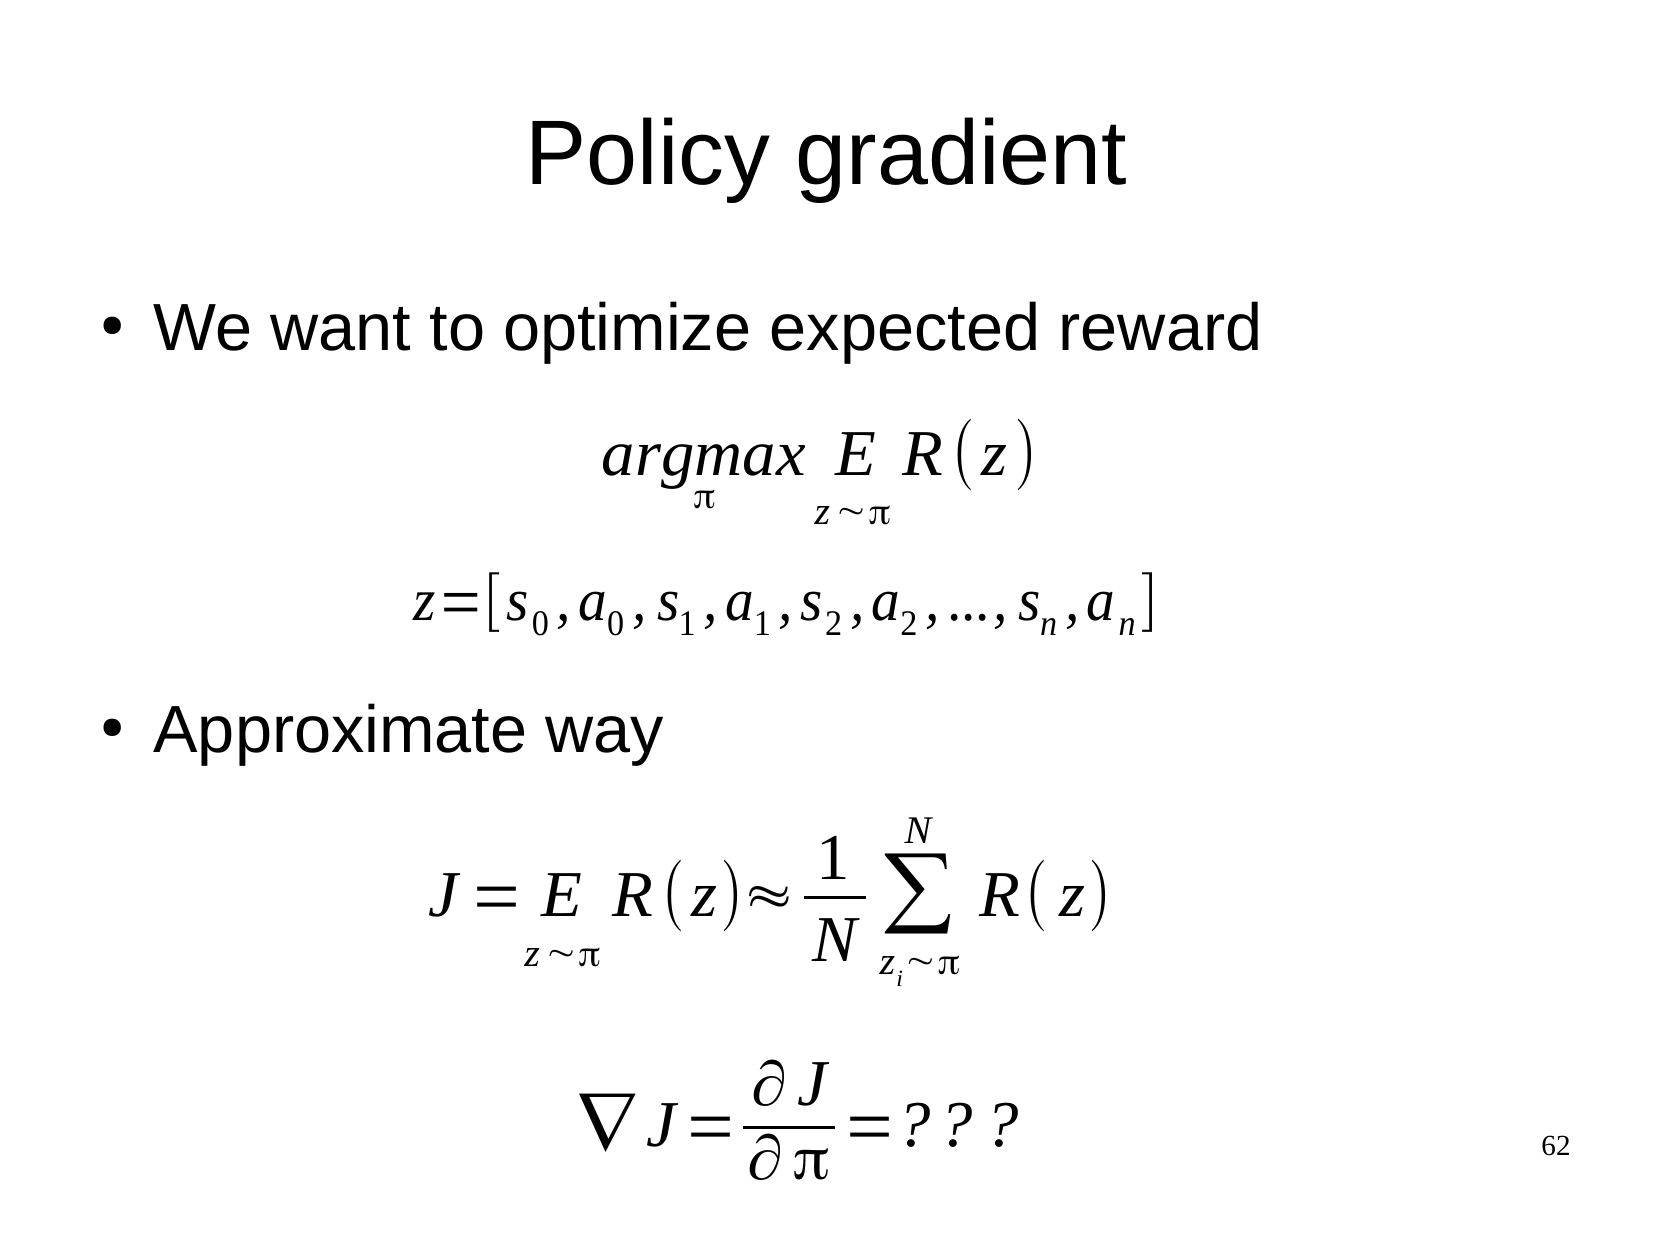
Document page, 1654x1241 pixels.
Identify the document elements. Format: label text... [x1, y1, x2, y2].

title Policy gradient [82, 49, 1571, 257]
list We want to optimize expected reward Approximate way [82, 290, 1571, 1010]
chart [395, 567, 1170, 644]
chart [411, 806, 1128, 992]
chart [559, 1048, 1037, 1185]
chart [585, 414, 1052, 533]
